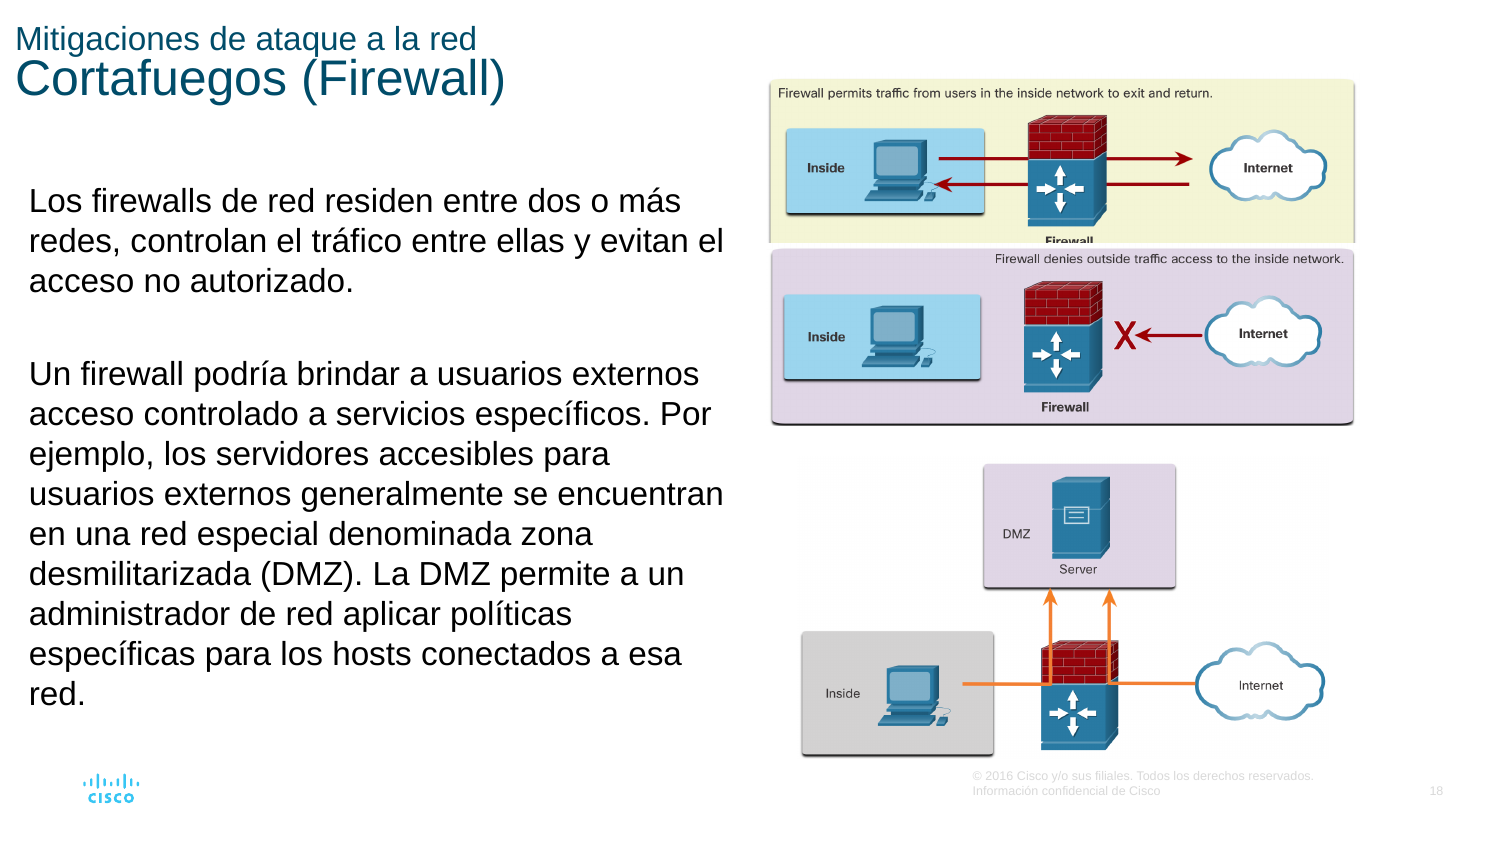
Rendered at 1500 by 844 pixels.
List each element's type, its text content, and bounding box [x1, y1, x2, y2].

picture [797, 456, 1329, 759]
list Los firewalls de red residen entre dos o más redes, controlan el tráfico entre ellas y evitan el acceso no autorizado. Un firewall podría brindar a usuarios externos acceso controlado a servicios específicos. Por ejemplo, los servidores accesibles para usuarios externos generalmente se encuentran en una red especial denominada zona desmilitarizada (DMZ). La DMZ permite a un administrador de red aplicar políticas específicas para los hosts conectados a esa red. [14, 125, 758, 726]
picture [766, 73, 1360, 426]
title Mitigaciones de ataque a la red Cortafuegos (Firewall) [0, 5, 1369, 126]
